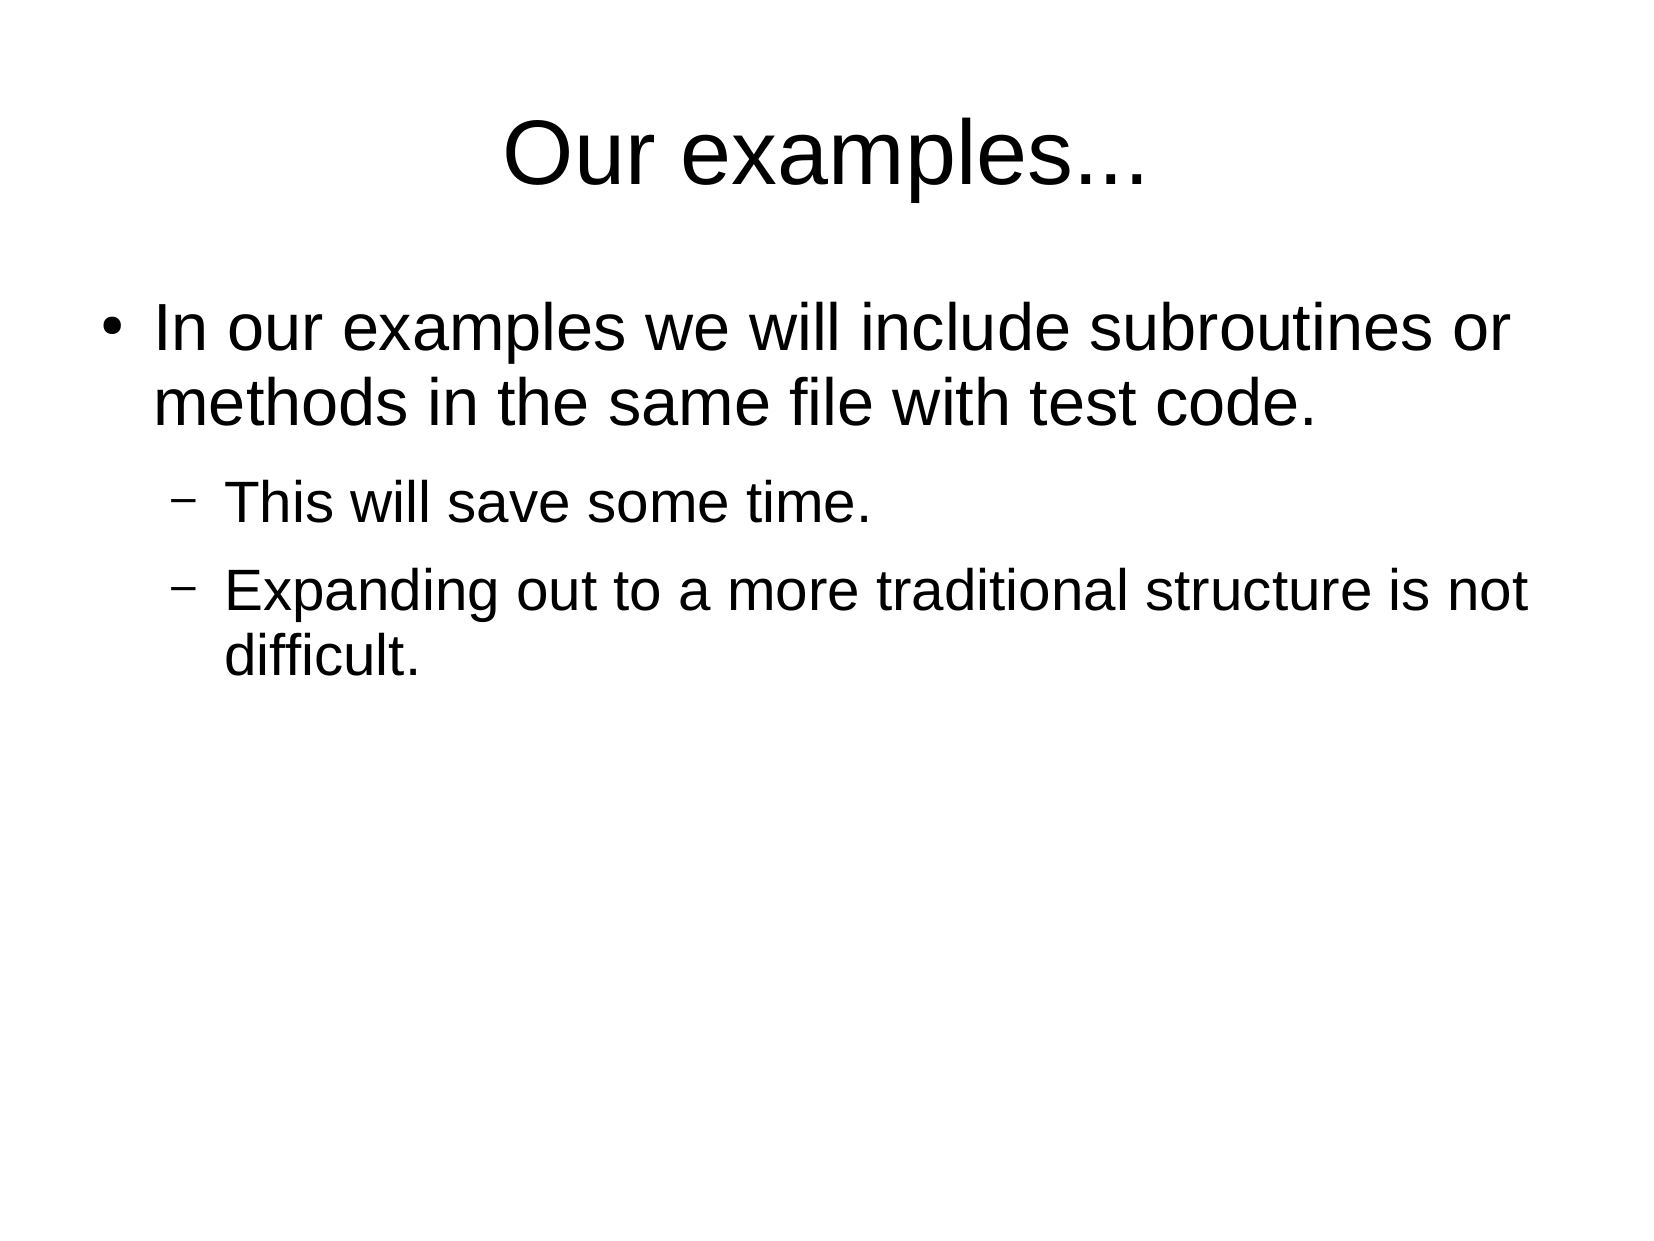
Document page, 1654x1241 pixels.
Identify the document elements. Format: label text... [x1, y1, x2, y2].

title Our examples... [82, 49, 1571, 257]
list In our examples we will include subroutines or methods in the same file with test code. This will save some time. Expanding out to a more traditional structure is not difficult. [82, 290, 1571, 1010]
